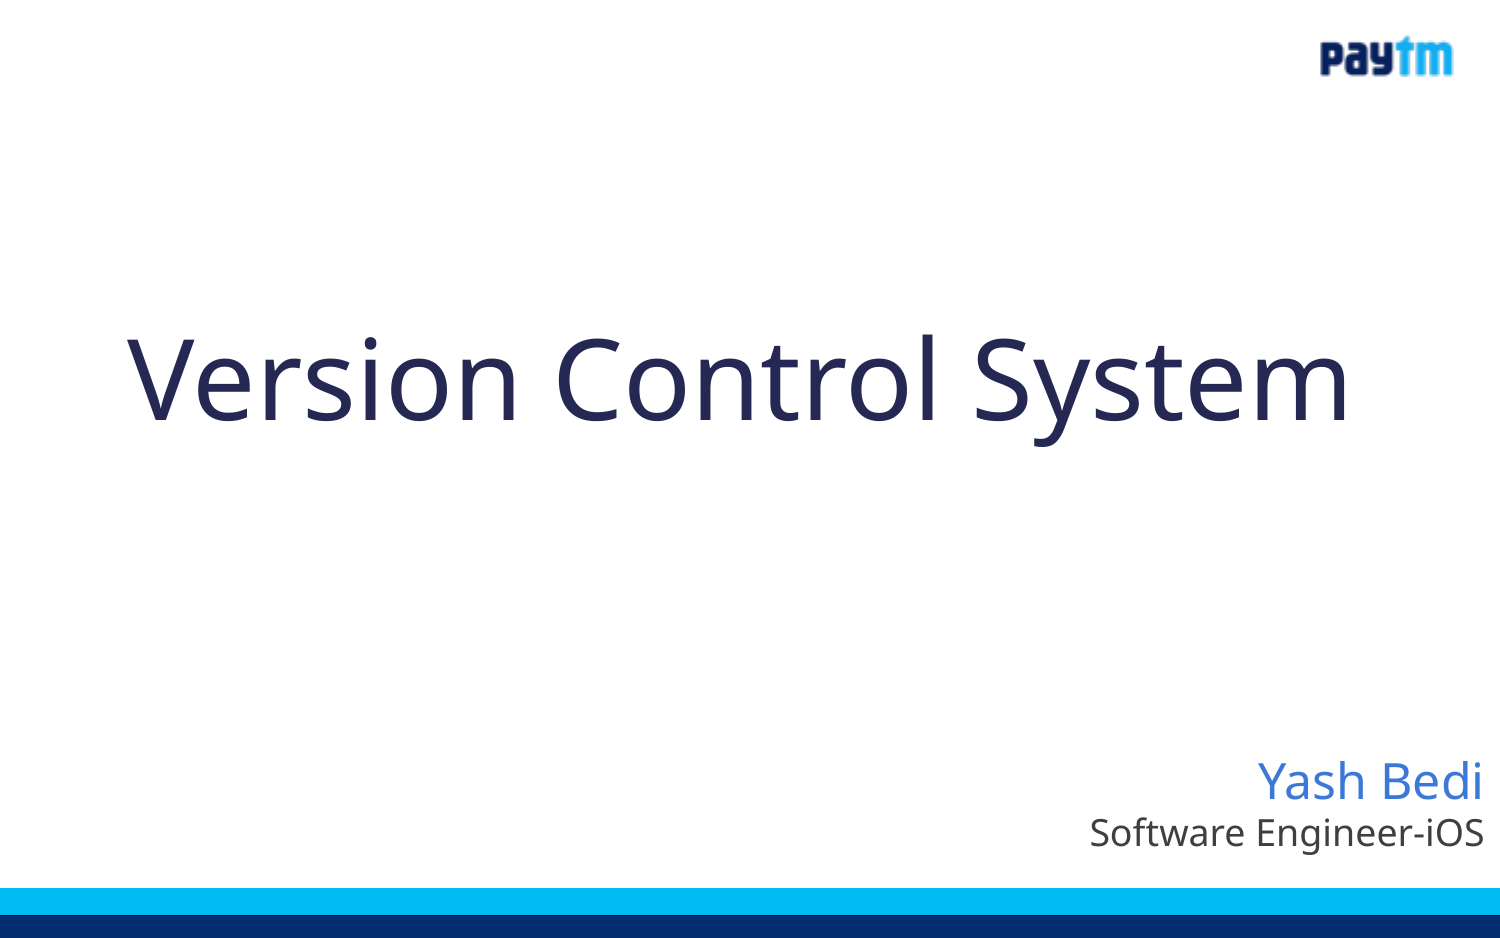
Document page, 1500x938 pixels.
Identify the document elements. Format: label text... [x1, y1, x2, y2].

picture [1319, 33, 1456, 79]
title Version Control System [112, 187, 1400, 451]
picture [0, 916, 1500, 938]
subtitle Yash Bedi Software Engineer-iOS [855, 741, 1500, 884]
